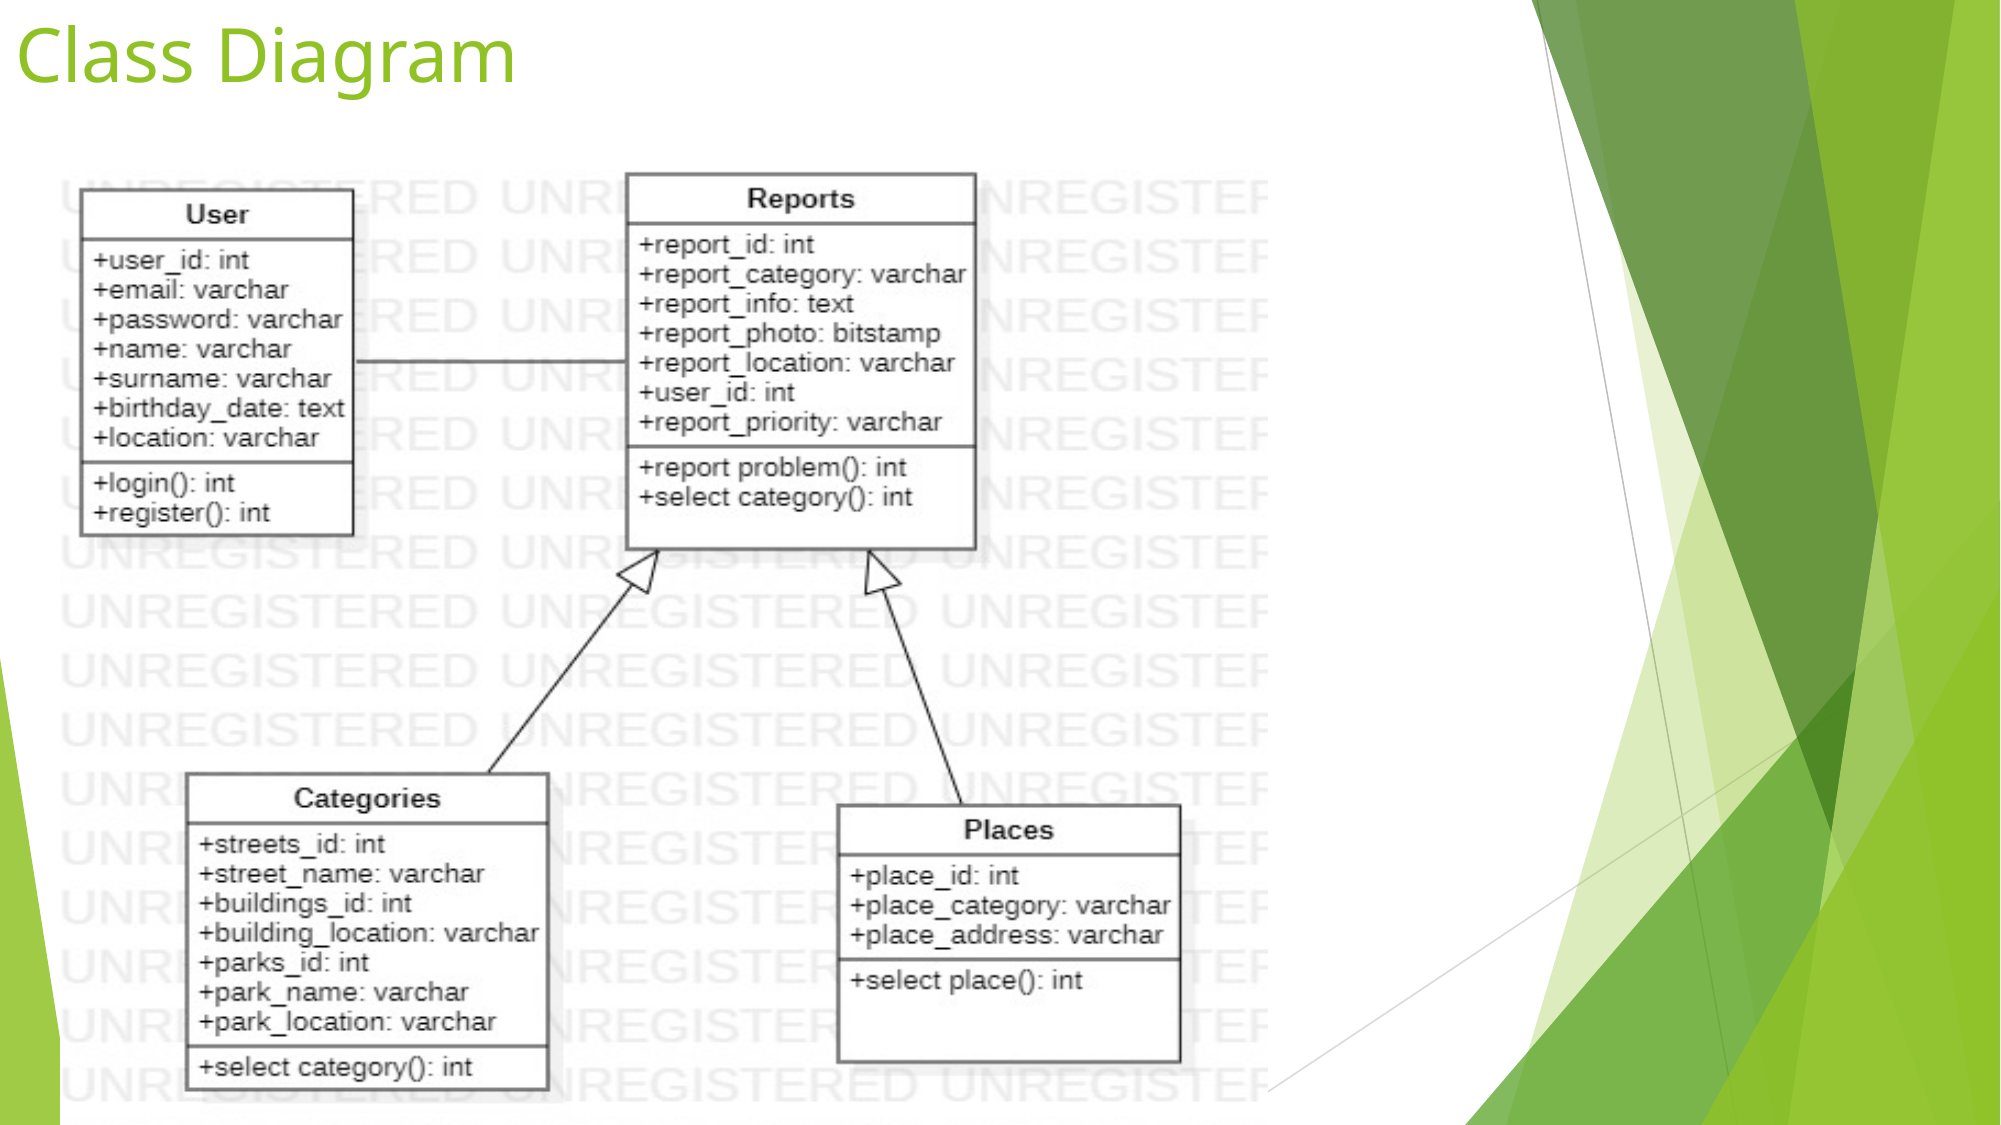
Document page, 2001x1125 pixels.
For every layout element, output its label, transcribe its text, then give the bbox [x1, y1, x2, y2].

picture [60, 155, 1268, 1125]
title Class Diagram [0, 0, 1411, 217]
